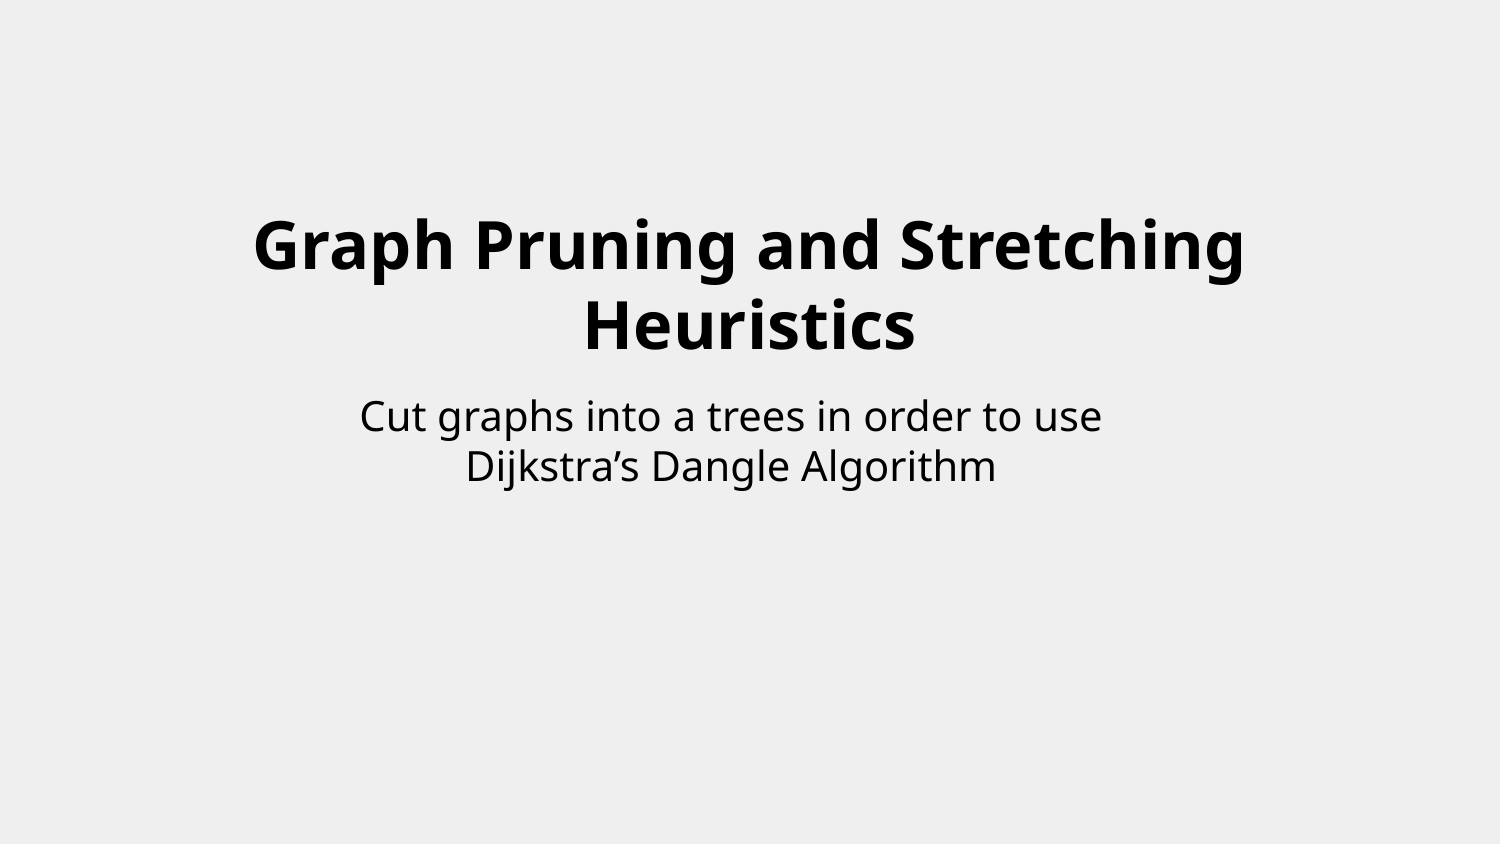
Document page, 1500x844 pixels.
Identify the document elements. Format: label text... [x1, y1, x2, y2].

text_box Cut graphs into a trees in order to use Dijkstra’s Dangle Algorithm [299, 374, 1163, 506]
title Graph Pruning and Stretching Heuristics [116, 187, 1384, 282]
